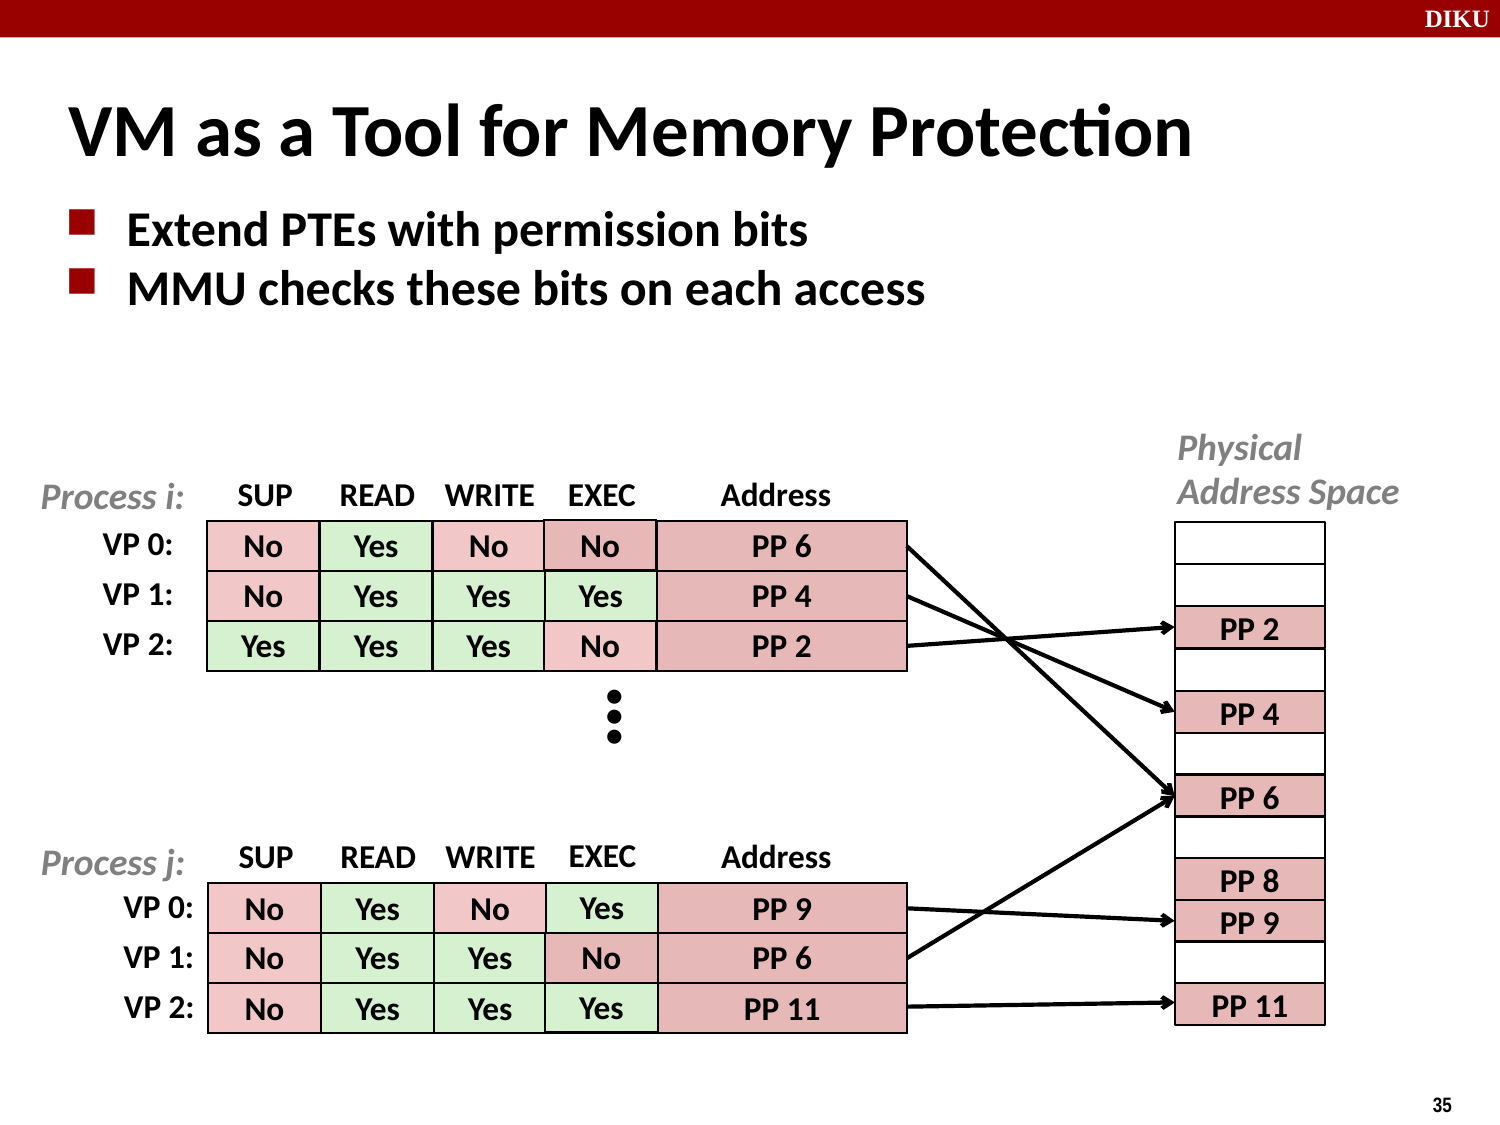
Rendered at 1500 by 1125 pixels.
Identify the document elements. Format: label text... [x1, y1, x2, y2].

text_box VP 2: [88, 620, 189, 675]
text_box Yes [433, 933, 545, 983]
text_box No [544, 621, 657, 671]
text_box PP 6 [1174, 775, 1325, 815]
text_box VP 2: [108, 983, 210, 1038]
text_box VP 1: [108, 933, 210, 983]
text_box Yes [321, 933, 433, 983]
text_box WRITE [430, 833, 551, 883]
text_box No [545, 933, 658, 982]
text_box PP 9 [1174, 900, 1325, 940]
text_box WRITE [429, 471, 550, 521]
text_box Physical Address Space [1162, 418, 1438, 522]
text_box Process j: [25, 836, 201, 896]
text_box EXEC [553, 470, 651, 520]
text_box VP 0: [108, 883, 210, 933]
text_box PP 11 [1175, 983, 1325, 1025]
text_box No [544, 520, 657, 571]
text_box PP 4 [1174, 690, 1325, 732]
text_box READ [324, 471, 429, 521]
text_box READ [325, 833, 430, 883]
text_box Address [705, 471, 846, 521]
text_box EXEC [553, 832, 652, 882]
text_box Process i: [25, 470, 200, 531]
text_box No [432, 521, 544, 571]
text_box VP 1: [87, 570, 189, 625]
text_box PP 6 [657, 521, 907, 571]
text_box Yes [432, 621, 544, 671]
text_box No [210, 883, 321, 933]
text_box Yes [433, 983, 547, 1034]
text_box Yes [432, 571, 544, 621]
text_box No [210, 933, 321, 983]
text_box • • • [591, 683, 632, 778]
text_box Yes [320, 571, 432, 621]
text_box PP 2 [657, 621, 907, 671]
text_box Yes [545, 982, 658, 1033]
text_box SUP [222, 471, 308, 521]
text_box Yes [320, 621, 432, 671]
text_box Yes [545, 882, 658, 933]
text_box No [206, 521, 320, 571]
text_box Yes [320, 521, 432, 571]
text_box No [210, 983, 321, 1034]
text_box SUP [223, 833, 309, 883]
text_box PP 11 [657, 983, 908, 1034]
text_box No [433, 883, 545, 933]
text_box PP 6 [658, 933, 908, 983]
text_box No [206, 571, 320, 621]
text_box Yes [321, 883, 433, 933]
text_box VP 0: [87, 520, 189, 570]
text_box Yes [544, 570, 658, 621]
text_box Extend PTEs with permission bits MMU checks these bits on each access [55, 198, 1419, 350]
text_box PP 9 [658, 883, 908, 933]
text_box Yes [321, 983, 433, 1034]
text_box PP 8 [1174, 858, 1325, 900]
text_box Address [706, 833, 847, 883]
text_box PP 2 [1174, 606, 1325, 648]
text_box PP 4 [658, 571, 907, 621]
text_box VM as a Tool for Memory Protection [53, 62, 1500, 191]
text_box Yes [206, 621, 320, 671]
